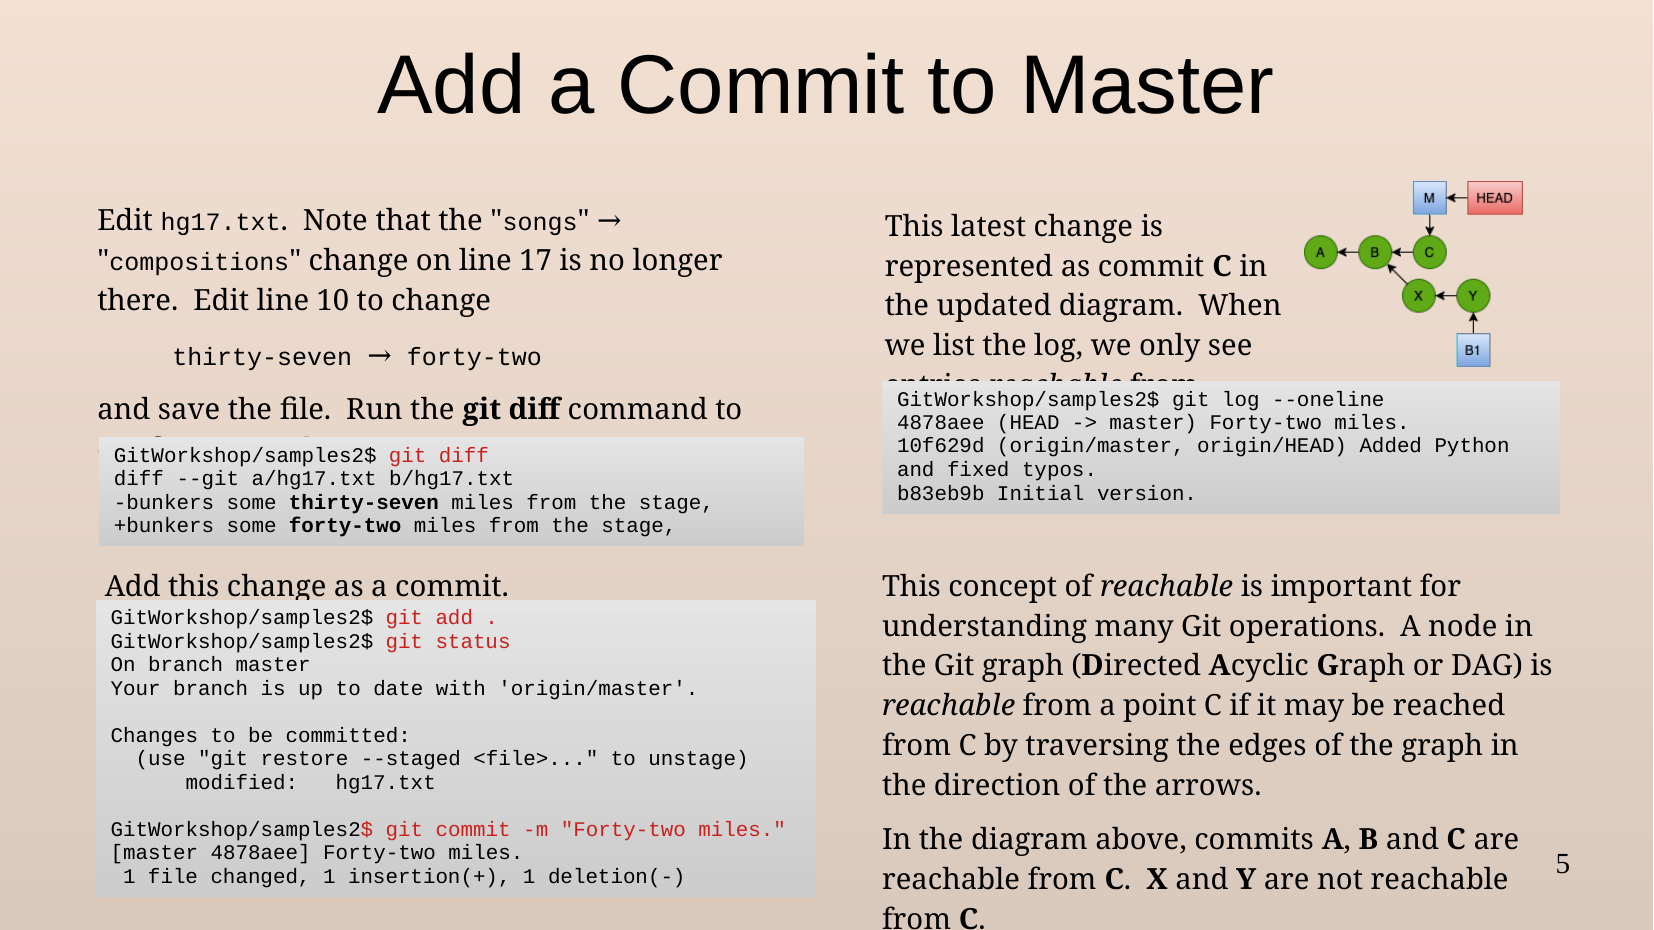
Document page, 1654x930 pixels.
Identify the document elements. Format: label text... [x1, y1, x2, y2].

text_box Edit hg17.txt. Note that the "songs" → "compositions" change on line 17 is no longer there. Edit line 10 to change thirty-seven → forty-two and save the file. Run the git diff command to confirm your change. [82, 192, 766, 436]
text_box This latest change is represented as commit C in the updated diagram. When we list the log, we only see entries reachable from commit C. [870, 197, 1311, 378]
title Add a Commit to Master [82, 19, 1571, 151]
text_box GitWorkshop/samples2$ git diff diff --git a/hg17.txt b/hg17.txt -bunkers some thirty-seven miles from the stage, +bunkers some forty-two miles from the stage, [99, 437, 805, 547]
text_box This concept of reachable is important for understanding many Git operations. A node in the Git graph (Directed Acyclic Graph or DAG) is reachable from a point C if it may be reached from C by traversing the edges of the graph in the direction of the arrows. In the diagram above, commits A, B and C are reachable from C. X and Y are not reachable from C. By default, the log command only displays commits reachable from HEAD. [867, 557, 1576, 900]
text_box GitWorkshop/samples2$ git add . GitWorkshop/samples2$ git status On branch master Your branch is up to date with 'origin/master'. Changes to be committed: (use "git restore --staged <file>..." to unstage) modified: hg17.txt GitWorkshop/samples2$ git commit -m "Forty-two miles." [master 4878aee] Forty-two miles. 1 file changed, 1 insertion(+), 1 deletion(-) [95, 600, 816, 897]
text_box Add this change as a commit. [90, 558, 781, 607]
text_box GitWorkshop/samples2$ git log --oneline 4878aee (HEAD -> master) Forty-two miles. 10f629d (origin/master, origin/HEAD) Added Python and fixed typos. b83eb9b Initial version. [882, 381, 1561, 514]
picture [1304, 181, 1523, 367]
